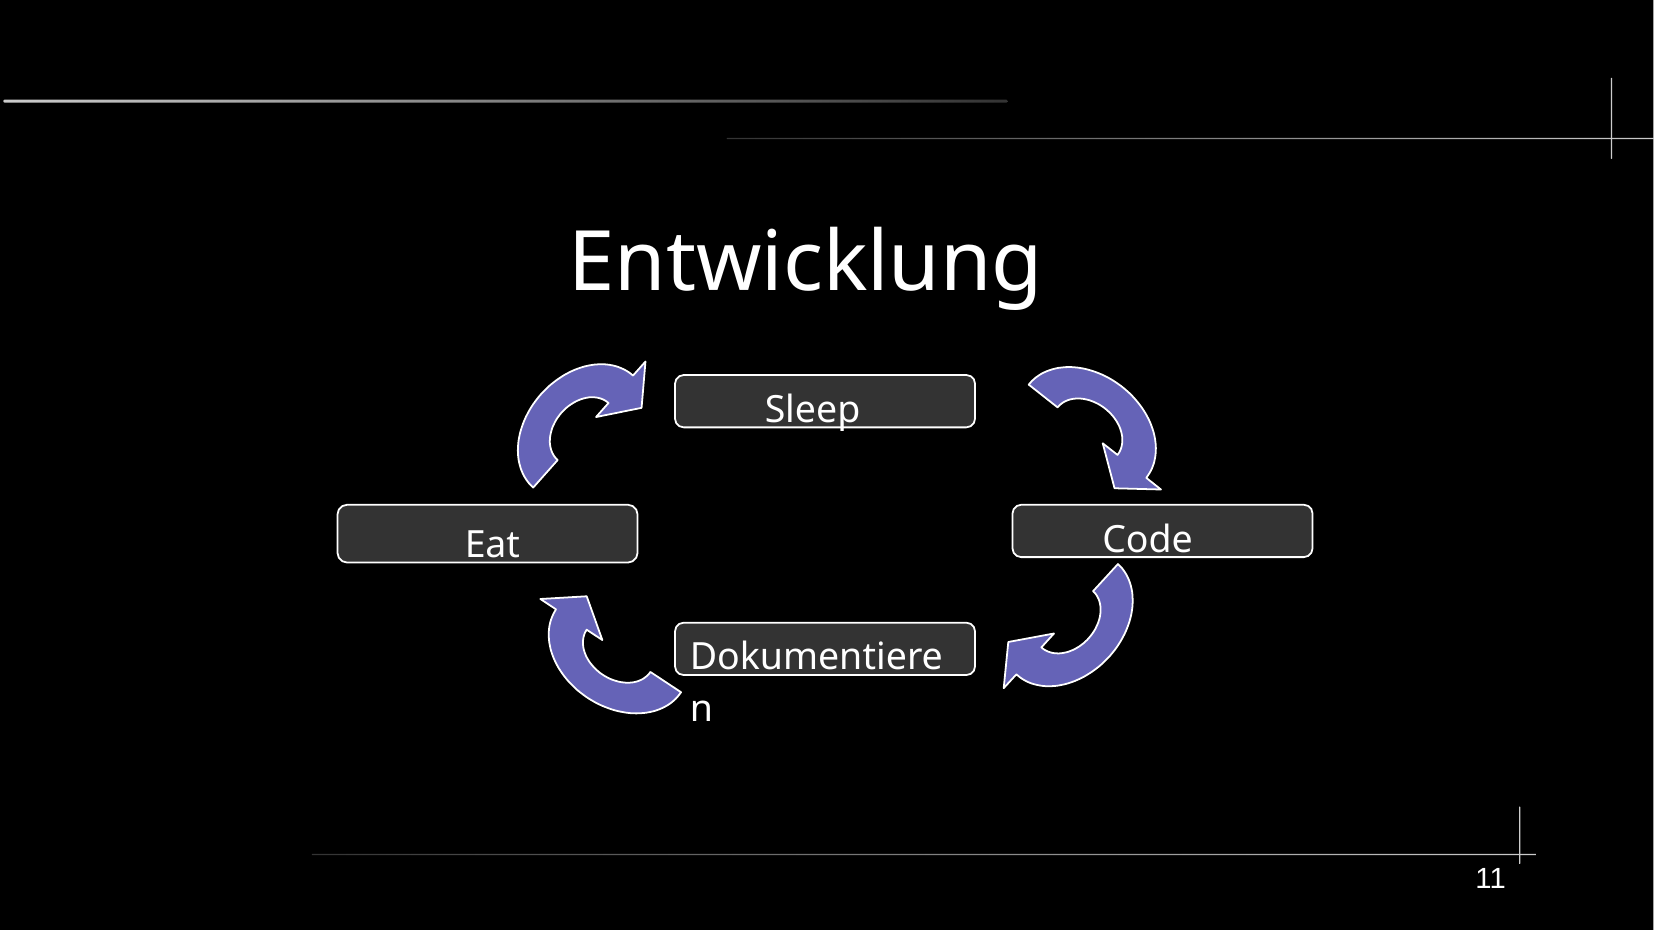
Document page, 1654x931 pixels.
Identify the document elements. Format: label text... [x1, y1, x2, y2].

text_box [1276, 504, 1313, 558]
text_box Code [1087, 504, 1276, 558]
subtitle Entwicklung [23, 11, 1589, 505]
text_box Dokumentieren [675, 622, 976, 713]
text_box Eat [450, 510, 676, 563]
text_box Sleep [750, 375, 938, 428]
text_box [517, 361, 646, 488]
text_box [938, 375, 976, 428]
text_box [1028, 367, 1161, 490]
text_box [540, 596, 682, 714]
text_box [337, 504, 637, 563]
text_box [1012, 504, 1087, 558]
text_box [1003, 564, 1133, 689]
text_box [675, 375, 750, 428]
